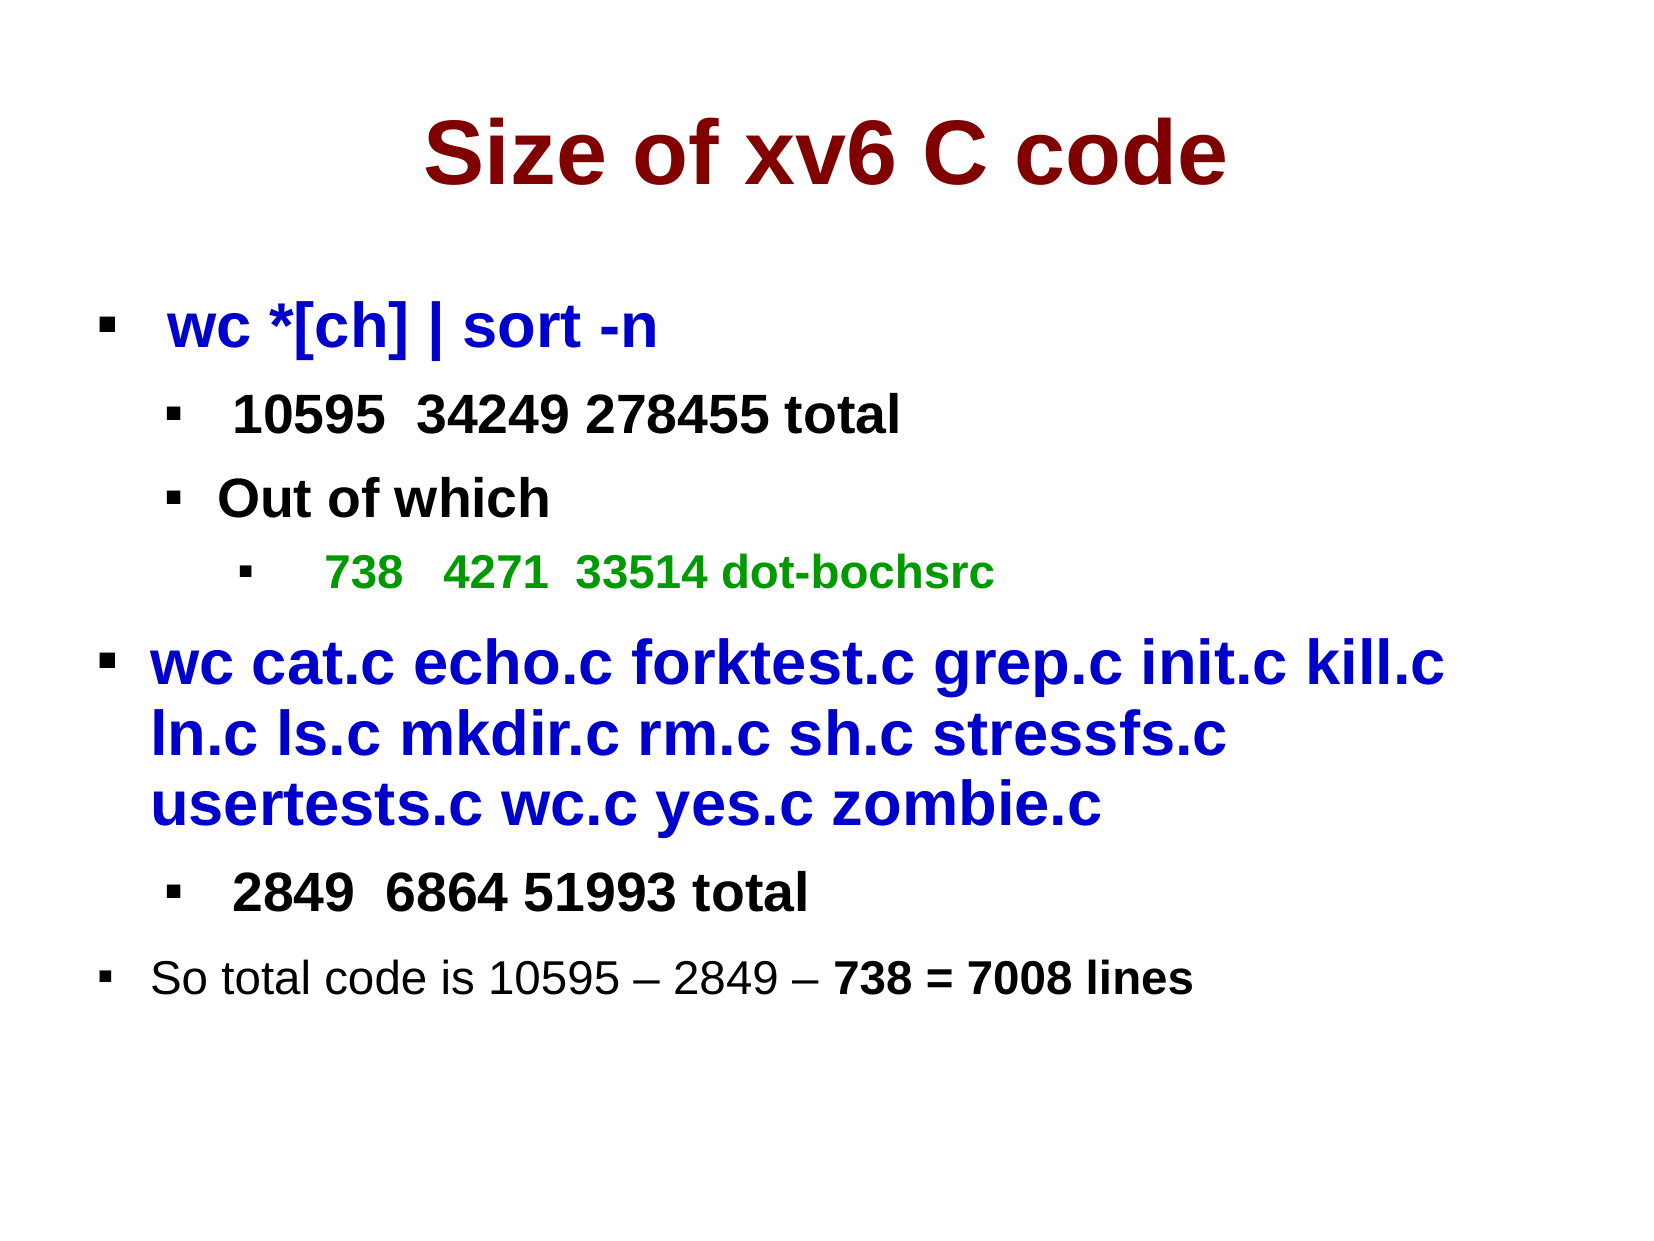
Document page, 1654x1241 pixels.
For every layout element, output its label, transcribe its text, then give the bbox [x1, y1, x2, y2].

list wc *[ch] | sort -n 10595 34249 278455 total Out of which 738 4271 33514 dot-bochsrc wc cat.c echo.c forktest.c grep.c init.c kill.c ln.c ls.c mkdir.c rm.c sh.c stressfs.c usertests.c wc.c yes.c zombie.c 2849 6864 51993 total So total code is 10595 – 2849 – 738 = 7008 lines [82, 290, 1571, 1010]
title Size of xv6 C code [82, 49, 1571, 257]
